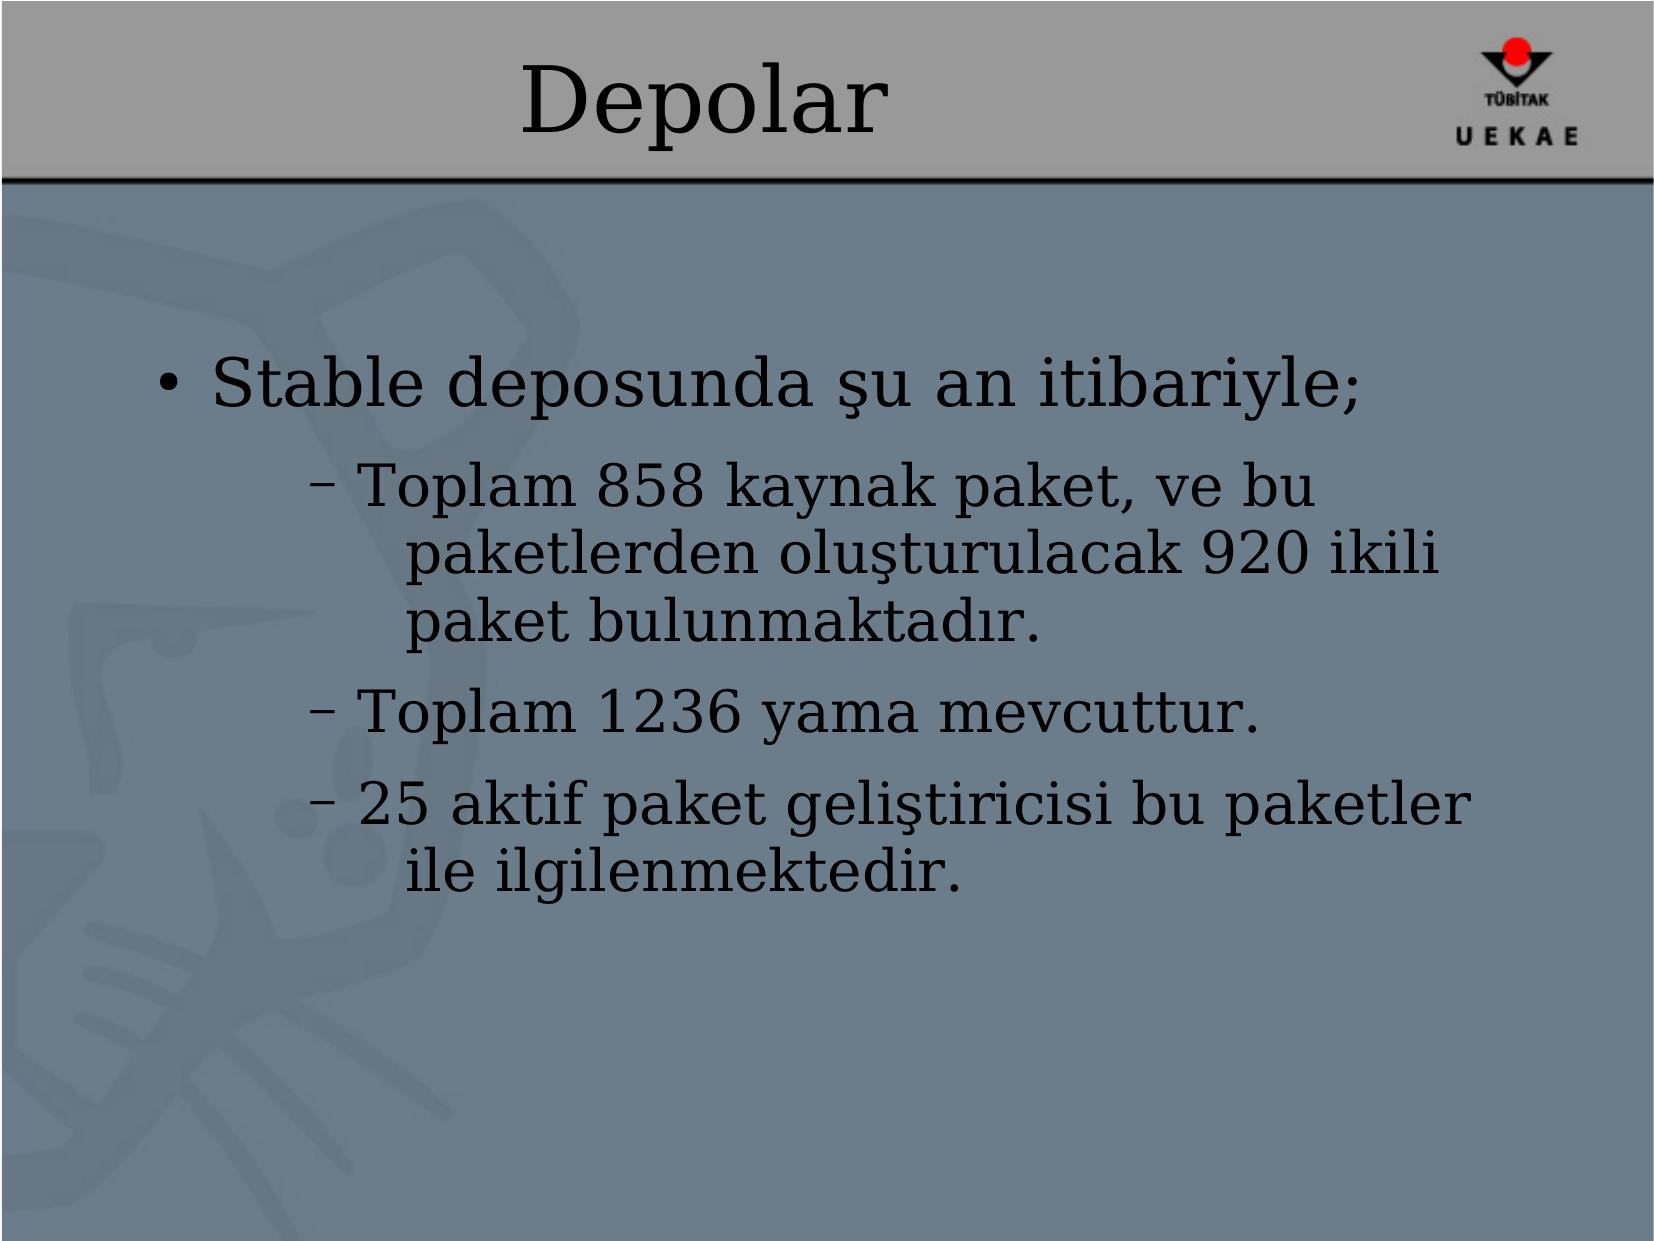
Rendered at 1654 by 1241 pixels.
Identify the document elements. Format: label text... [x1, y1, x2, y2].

list Stable deposunda şu an itibariyle; Toplam 858 kaynak paket, ve bu paketlerden oluşturulacak 920 ikili paket bulunmaktadır. Toplam 1236 yama mevcuttur. 25 aktif paket geliştiricisi bu paketler ile ilgilenmektedir. [121, 344, 1534, 1127]
title Depolar [0, 0, 1410, 204]
picture [1, 1, 1654, 1241]
